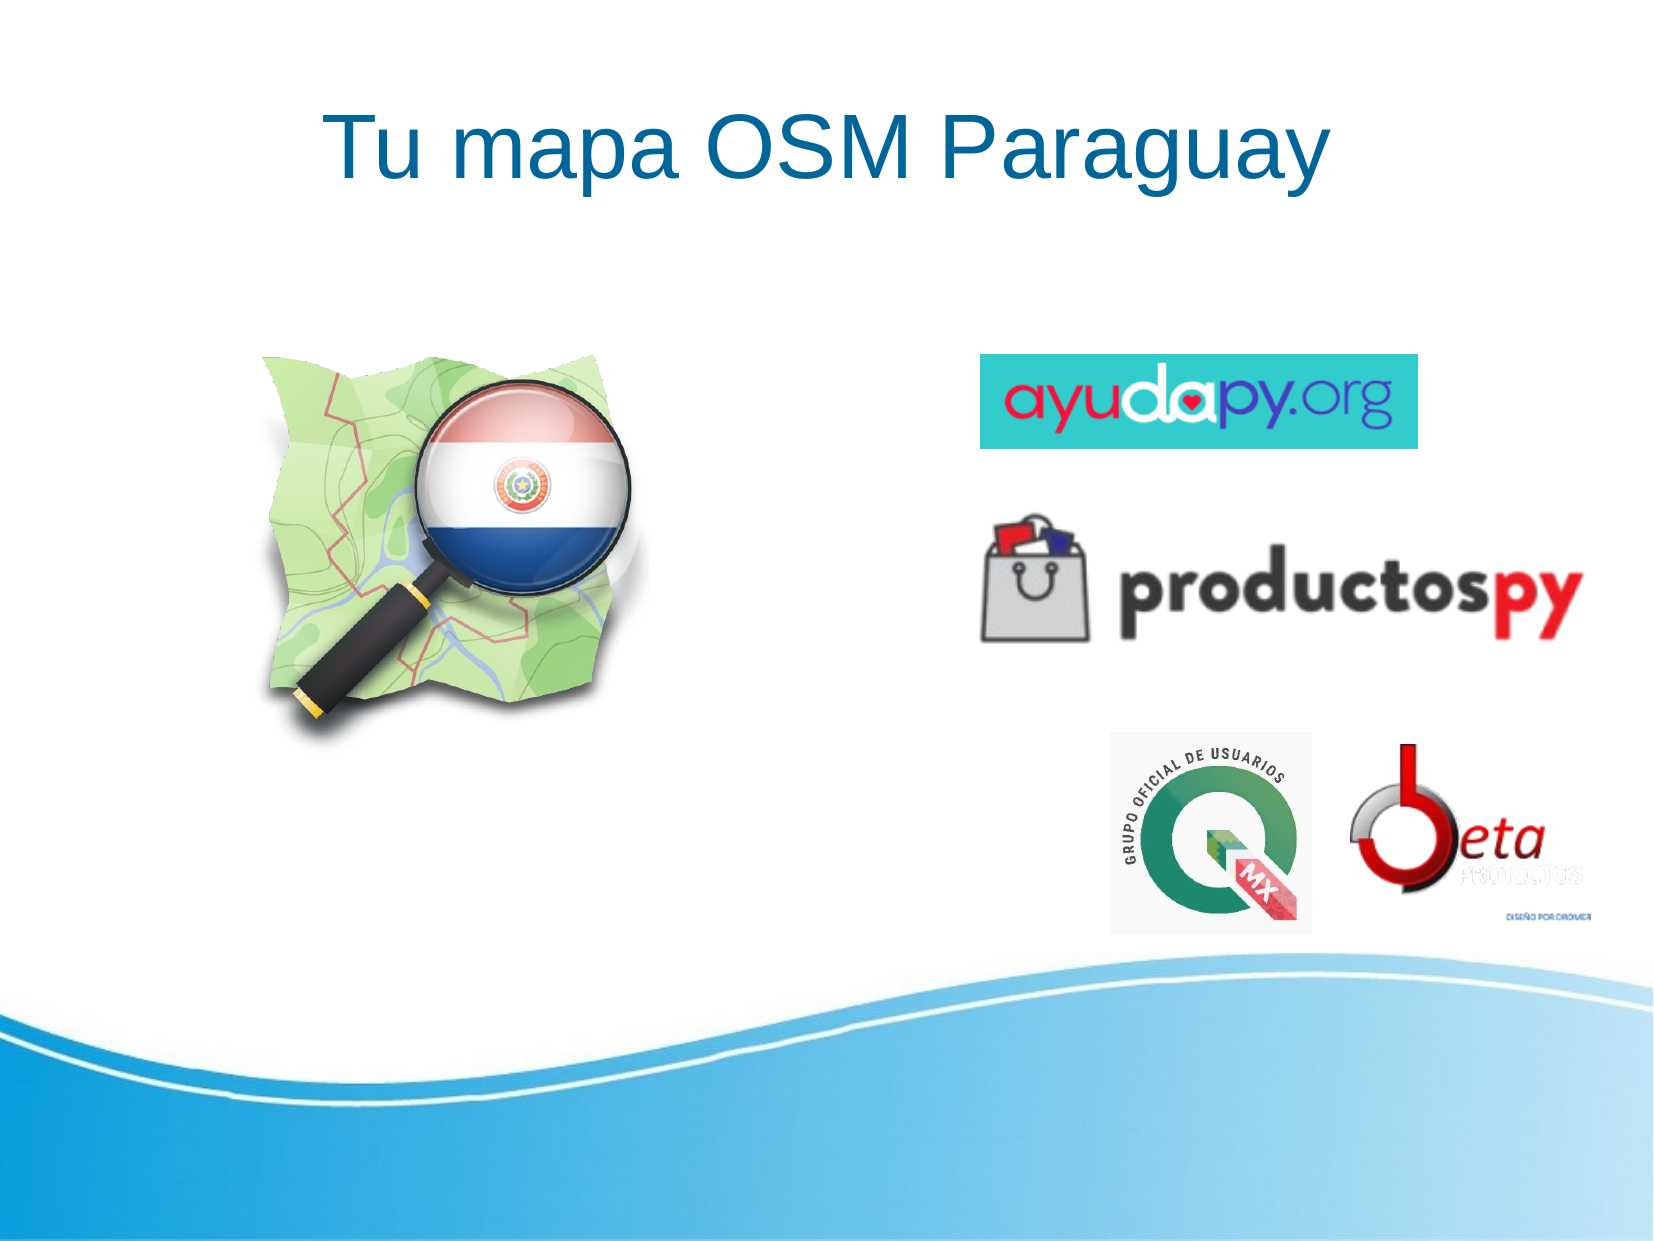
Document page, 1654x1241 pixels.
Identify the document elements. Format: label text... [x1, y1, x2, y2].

picture [1110, 732, 1312, 934]
title Tu mapa OSM Paraguay [82, 94, 1571, 200]
picture [248, 354, 650, 756]
picture [980, 354, 1418, 449]
picture [968, 505, 1594, 650]
picture [1350, 744, 1591, 922]
picture [0, 952, 1654, 1241]
